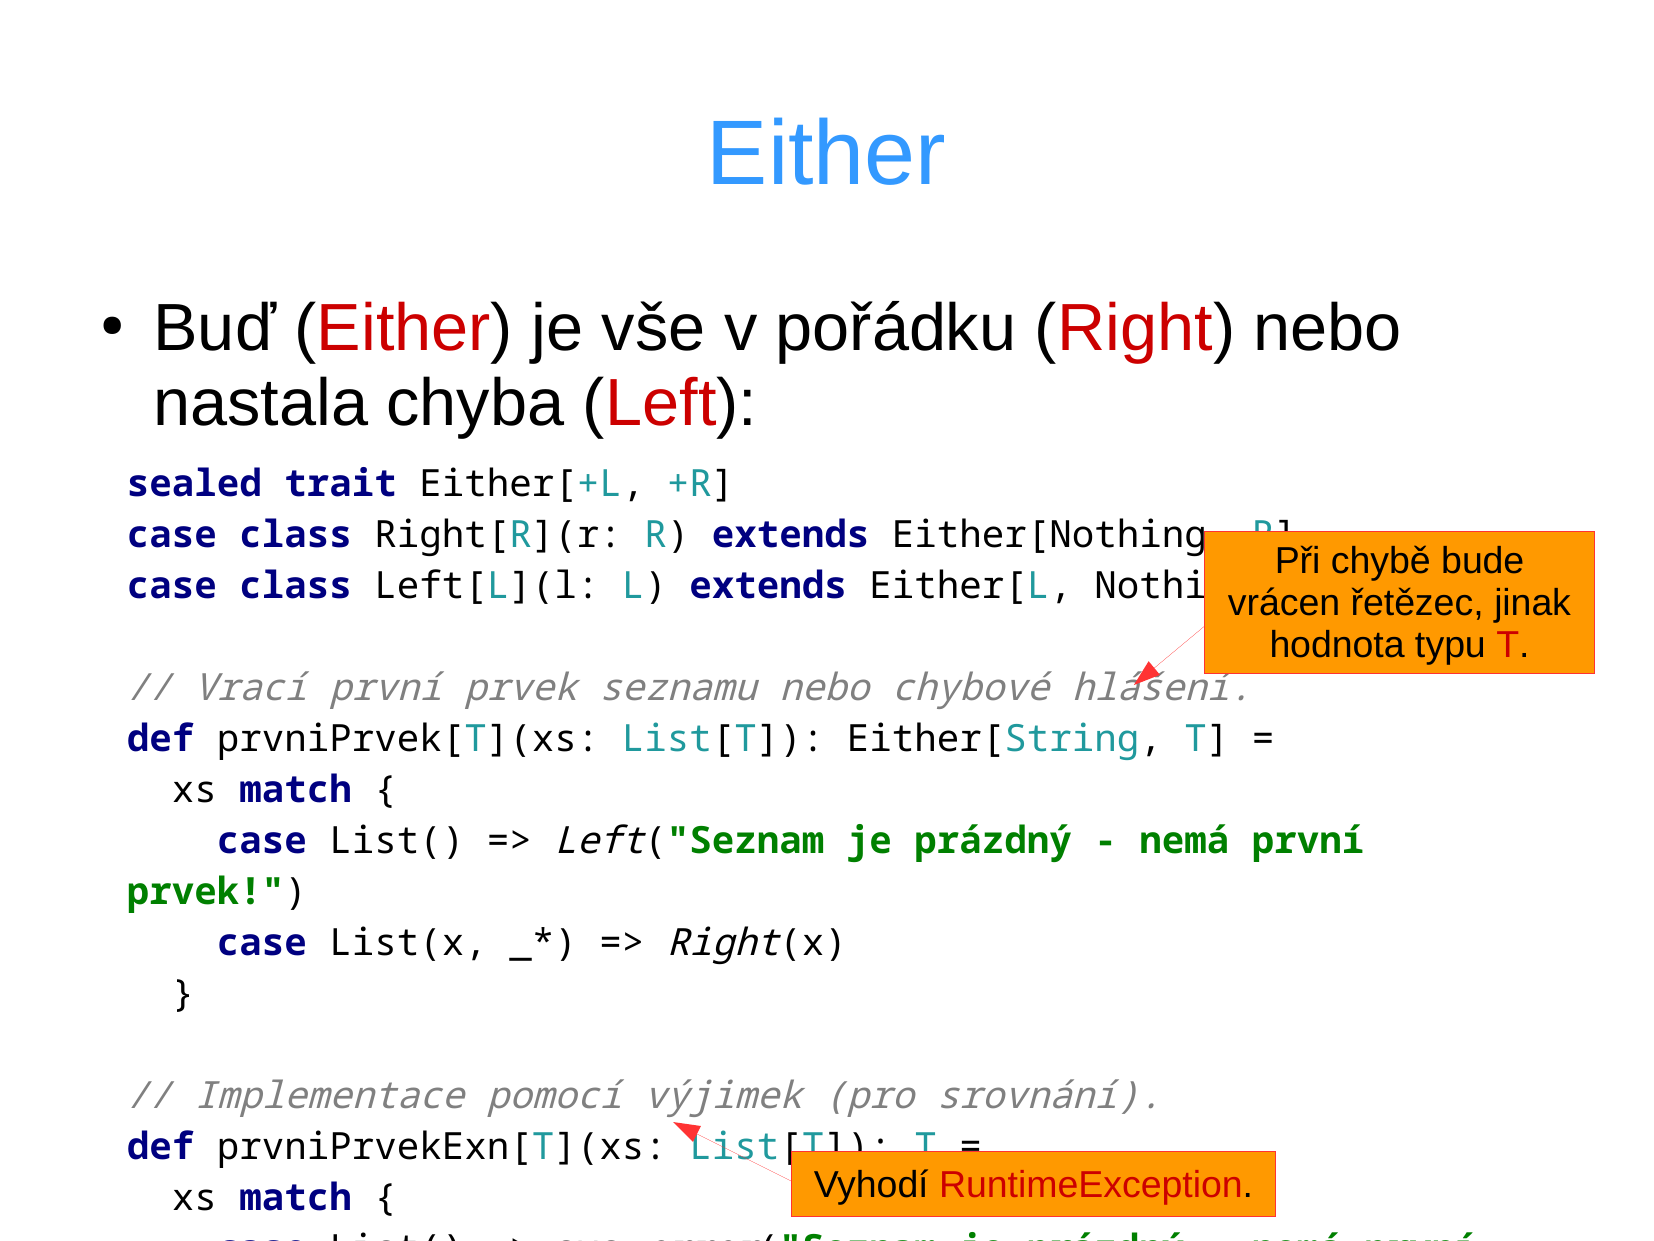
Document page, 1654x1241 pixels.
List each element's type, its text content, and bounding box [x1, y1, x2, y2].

text_box sealed trait Either[+L, +R] case class Right[R](r: R) extends Either[Nothing, R] case class Left[L](l: L) extends Either[L, Nothing] // Vrací první prvek seznamu nebo chybové hlášení. def prvniPrvek[T](xs: List[T]): Either[String, T] = xs match { case List() => Left("Seznam je prázdný - nemá první prvek!") case List(x, _*) => Right(x) } // Implementace pomocí výjimek (pro srovnání). def prvniPrvekExn[T](xs: List[T]): T = xs match { case List() => sys.error("Seznam je prázdný - nemá první prvek!") case List(x, _*) => x } [112, 448, 1577, 1229]
text_box Při chybě bude vrácen řetězec, jinak hodnota typu T. [1204, 531, 1595, 674]
title Either [82, 49, 1571, 257]
text_box Vyhodí RuntimeException. [791, 1151, 1276, 1217]
list Buď (Either) je vše v pořádku (Right) nebo nastala chyba (Left): [82, 290, 1571, 1010]
